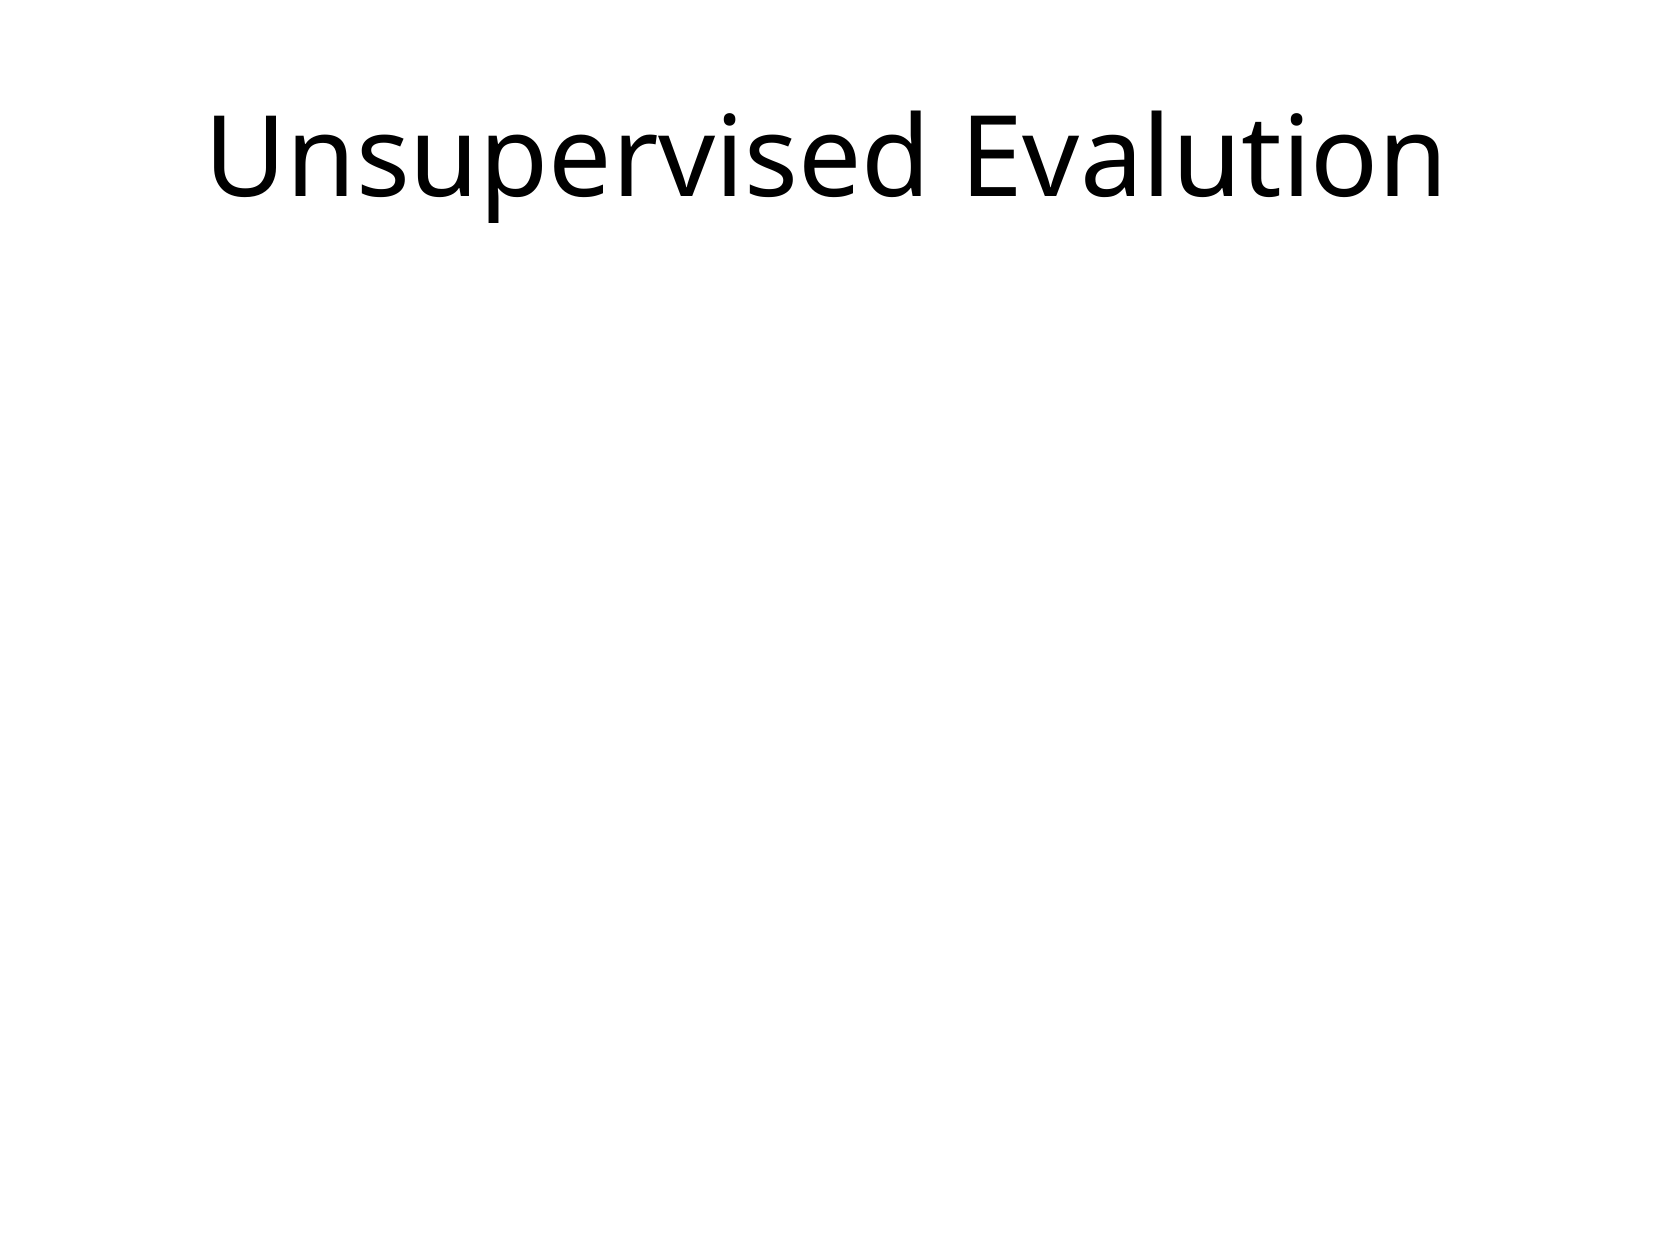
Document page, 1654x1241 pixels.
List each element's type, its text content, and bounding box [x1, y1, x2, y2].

title Unsupervised Evalution [82, 49, 1571, 257]
